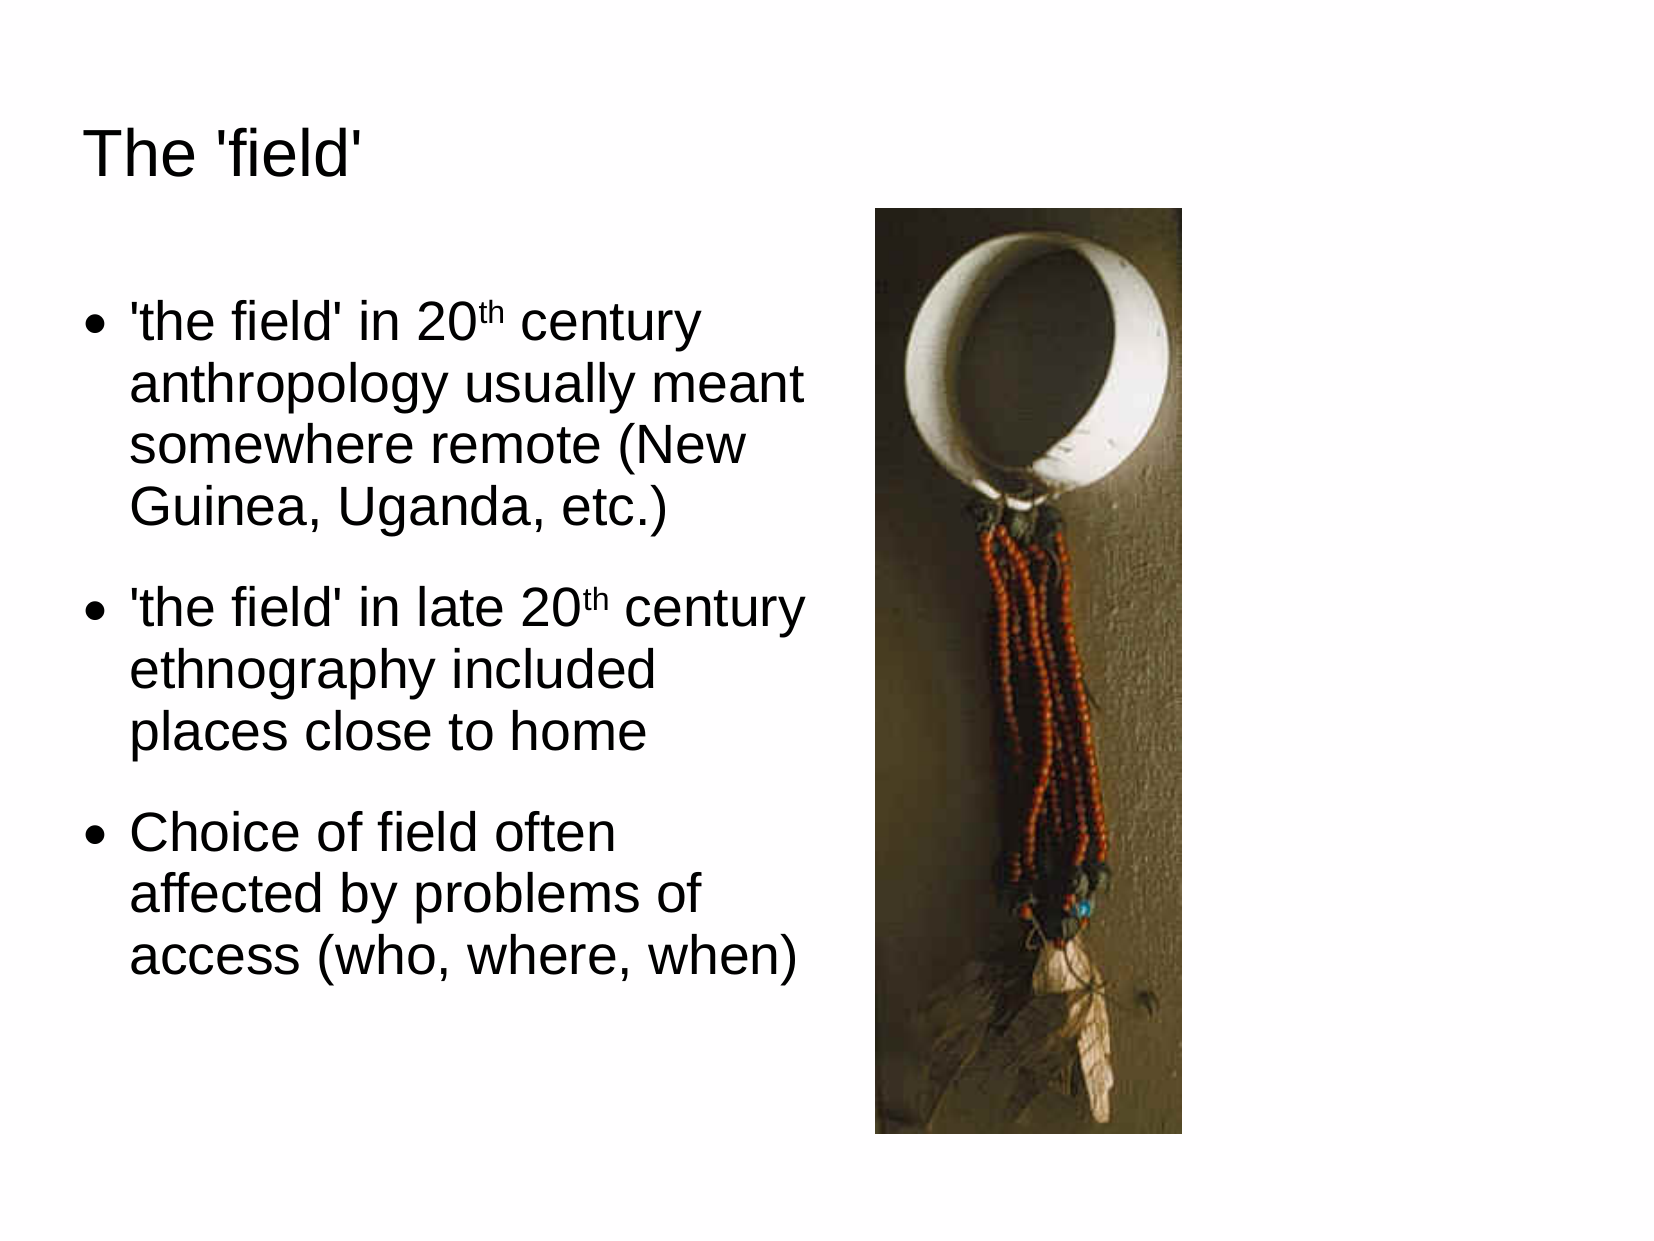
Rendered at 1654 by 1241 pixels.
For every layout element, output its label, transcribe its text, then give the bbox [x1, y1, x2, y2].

picture [875, 208, 1182, 1134]
list 'the field' in 20th century anthropology usually meant somewhere remote (New Guinea, Uganda, etc.) 'the field' in late 20th century ethnography included places close to home Choice of field often affected by problems of access (who, where, when) [82, 290, 809, 1010]
title The 'field' [82, 49, 1571, 257]
